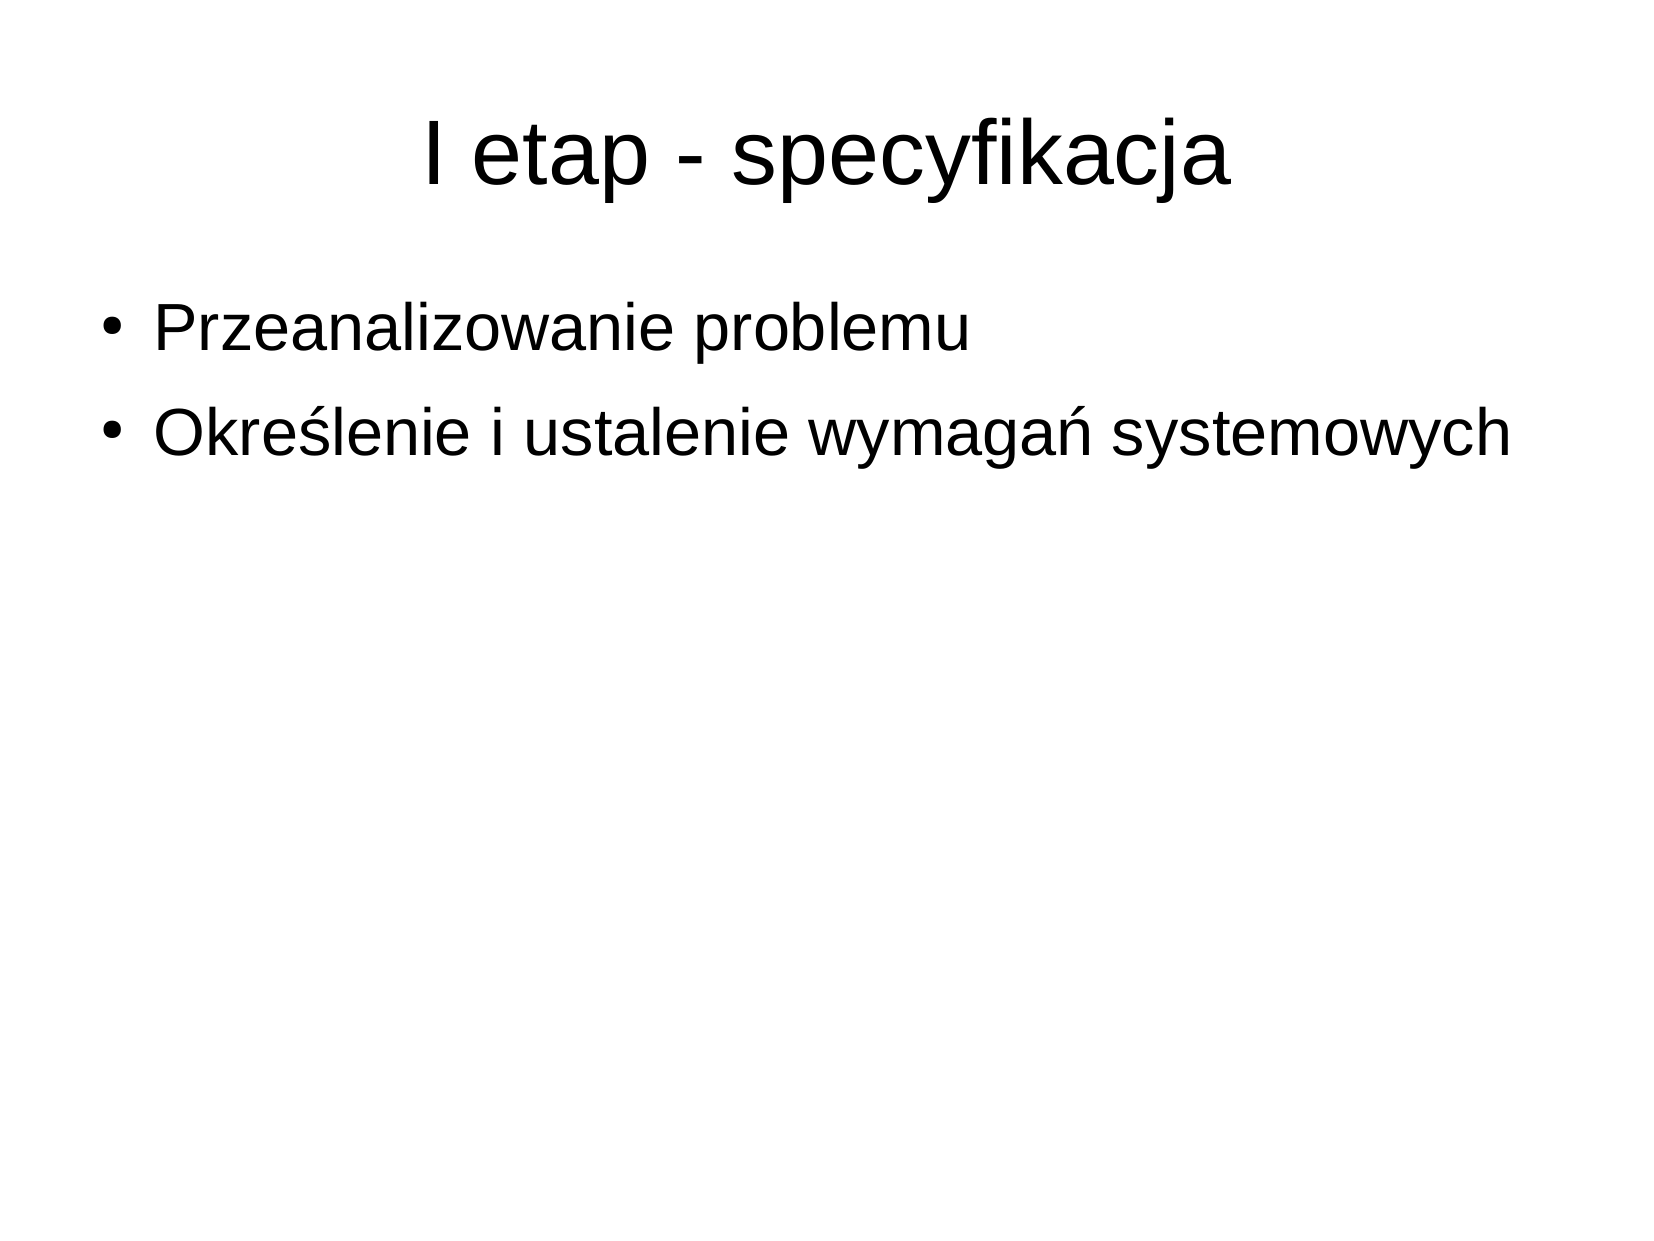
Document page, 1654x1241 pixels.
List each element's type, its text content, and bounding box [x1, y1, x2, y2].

list Przeanalizowanie problemu Określenie i ustalenie wymagań systemowych [82, 290, 1571, 1010]
title I etap - specyfikacja [82, 49, 1571, 257]
